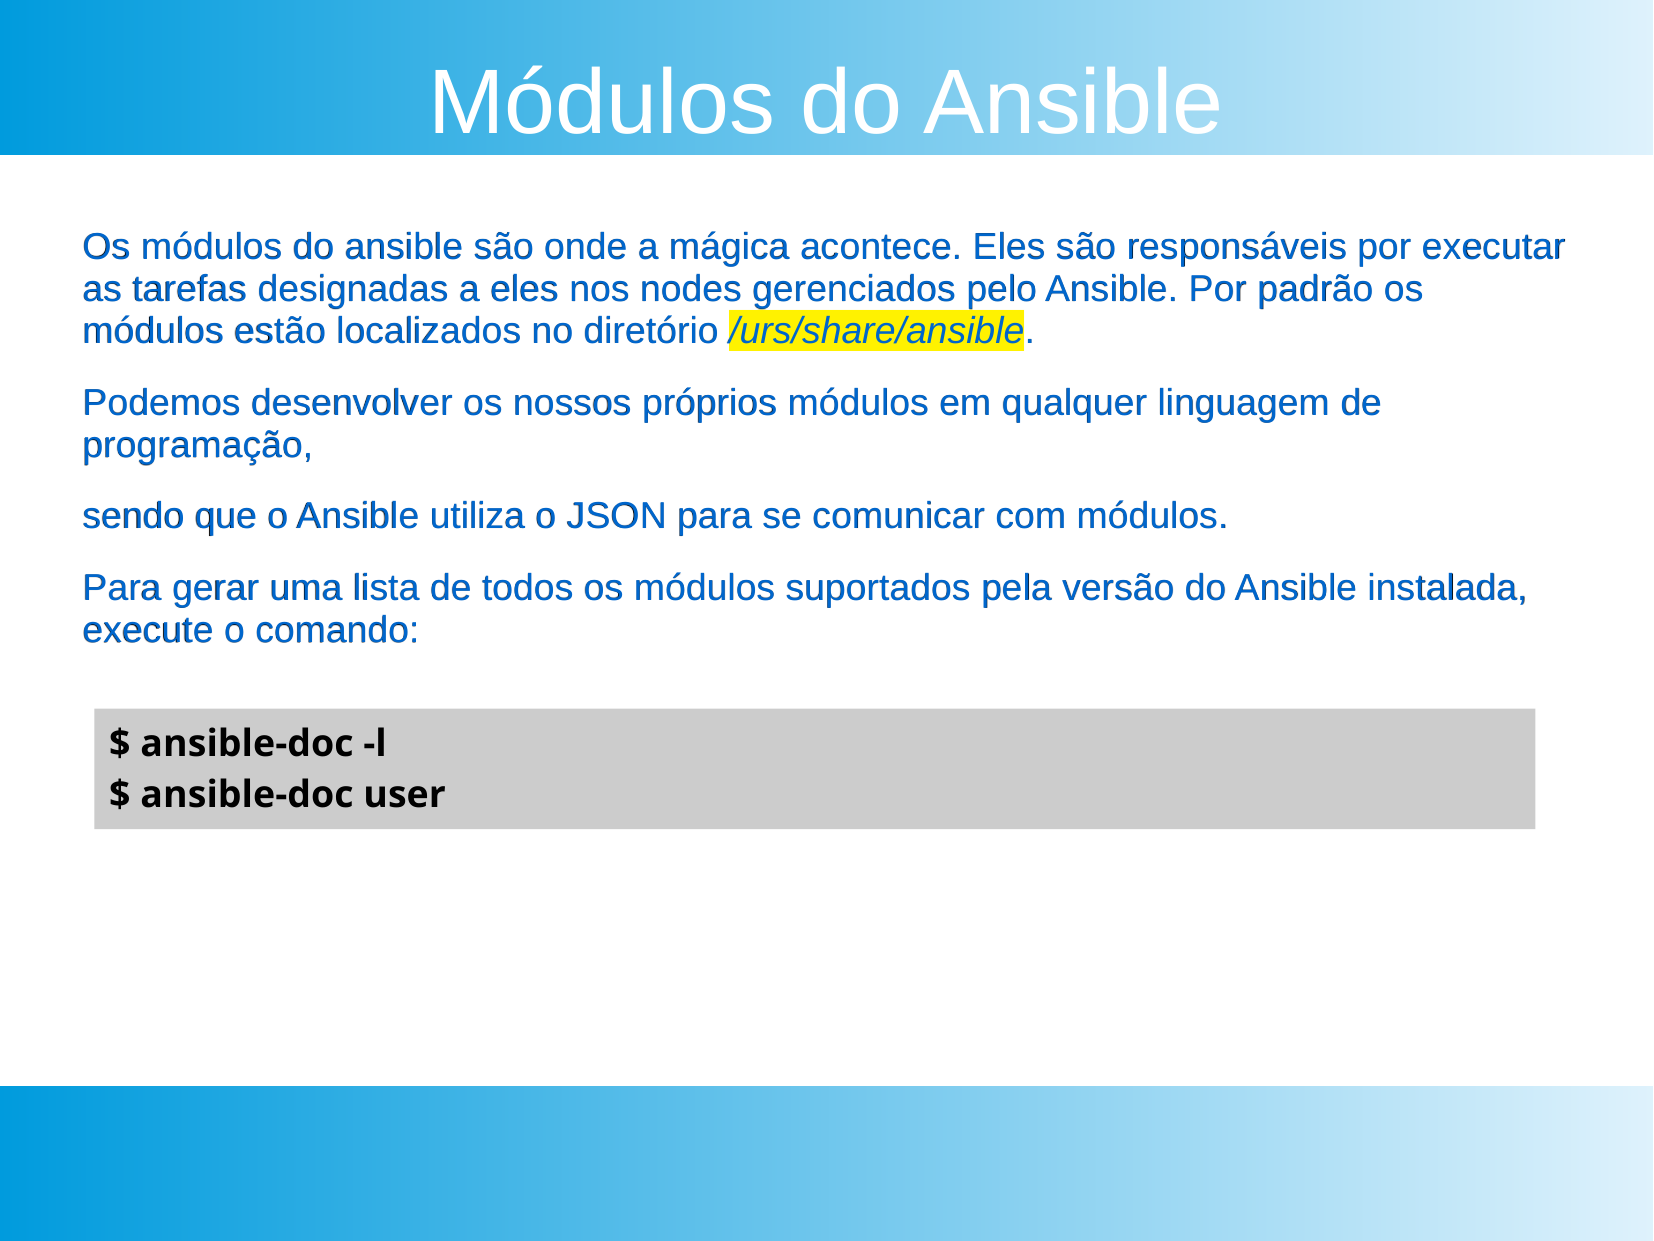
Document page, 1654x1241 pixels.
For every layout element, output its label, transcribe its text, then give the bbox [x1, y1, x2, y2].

list Os módulos do ansible são onde a mágica acontece. Eles são responsáveis por executar as tarefas designadas a eles nos nodes gerenciados pelo Ansible. Por padrão os módulos estão localizados no diretório /urs/share/ansible. Podemos desenvolver os nossos próprios módulos em qualquer linguagem de programação, sendo que o Ansible utiliza o JSON para se comunicar com módulos. Para gerar uma lista de todos os módulos suportados pela versão do Ansible instalada, execute o comando: [82, 225, 1571, 674]
title Módulos do Ansible [82, 49, 1571, 155]
text_box $ ansible-doc -l $ ansible-doc user [94, 708, 1536, 830]
